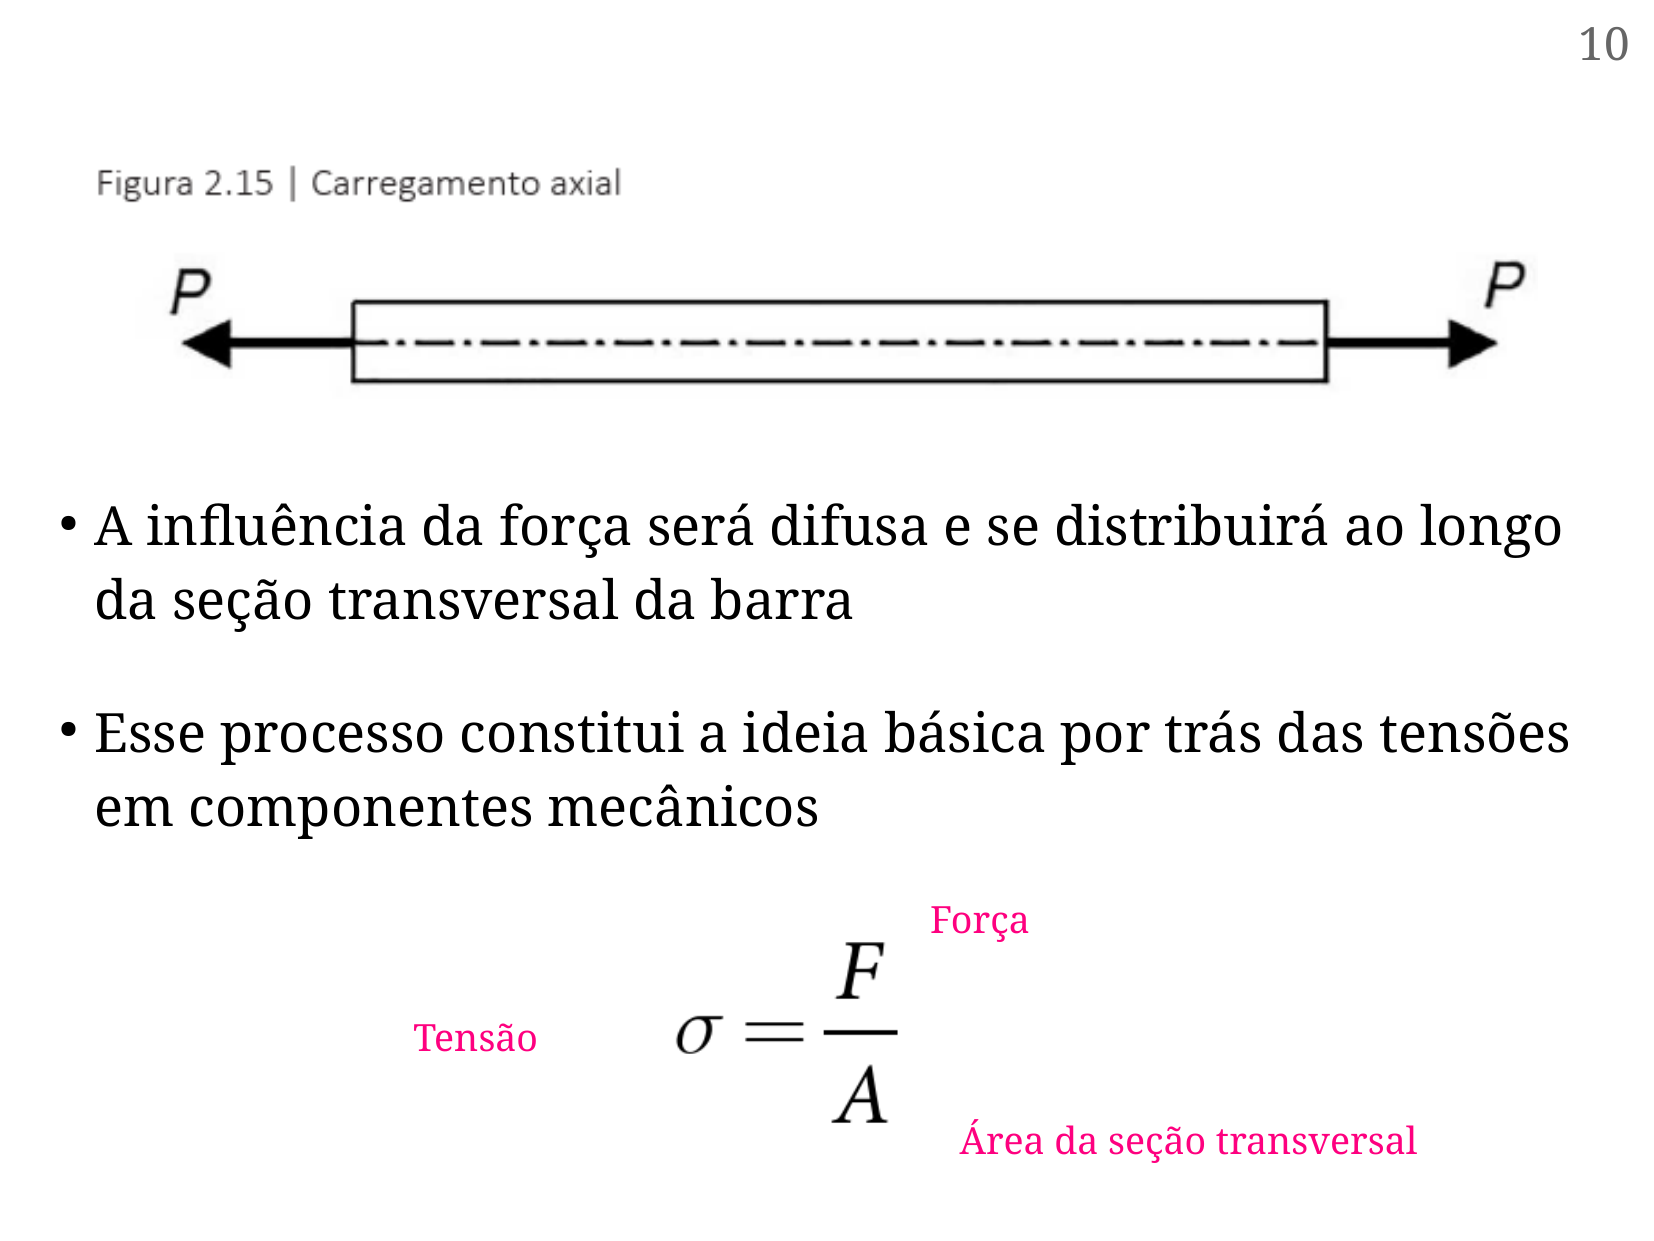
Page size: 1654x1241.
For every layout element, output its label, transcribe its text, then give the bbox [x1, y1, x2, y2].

picture [88, 162, 1538, 399]
list A influência da força será difusa e se distribuirá ao longo da seção transversal da barra Esse processo constitui a ideia básica por trás das tensões em componentes mecânicos [59, 487, 1595, 1211]
text_box Área da seção transversal [944, 1107, 1434, 1174]
picture [667, 930, 901, 1145]
text_box Força [915, 885, 1045, 952]
text_box Tensão [398, 1003, 554, 1070]
